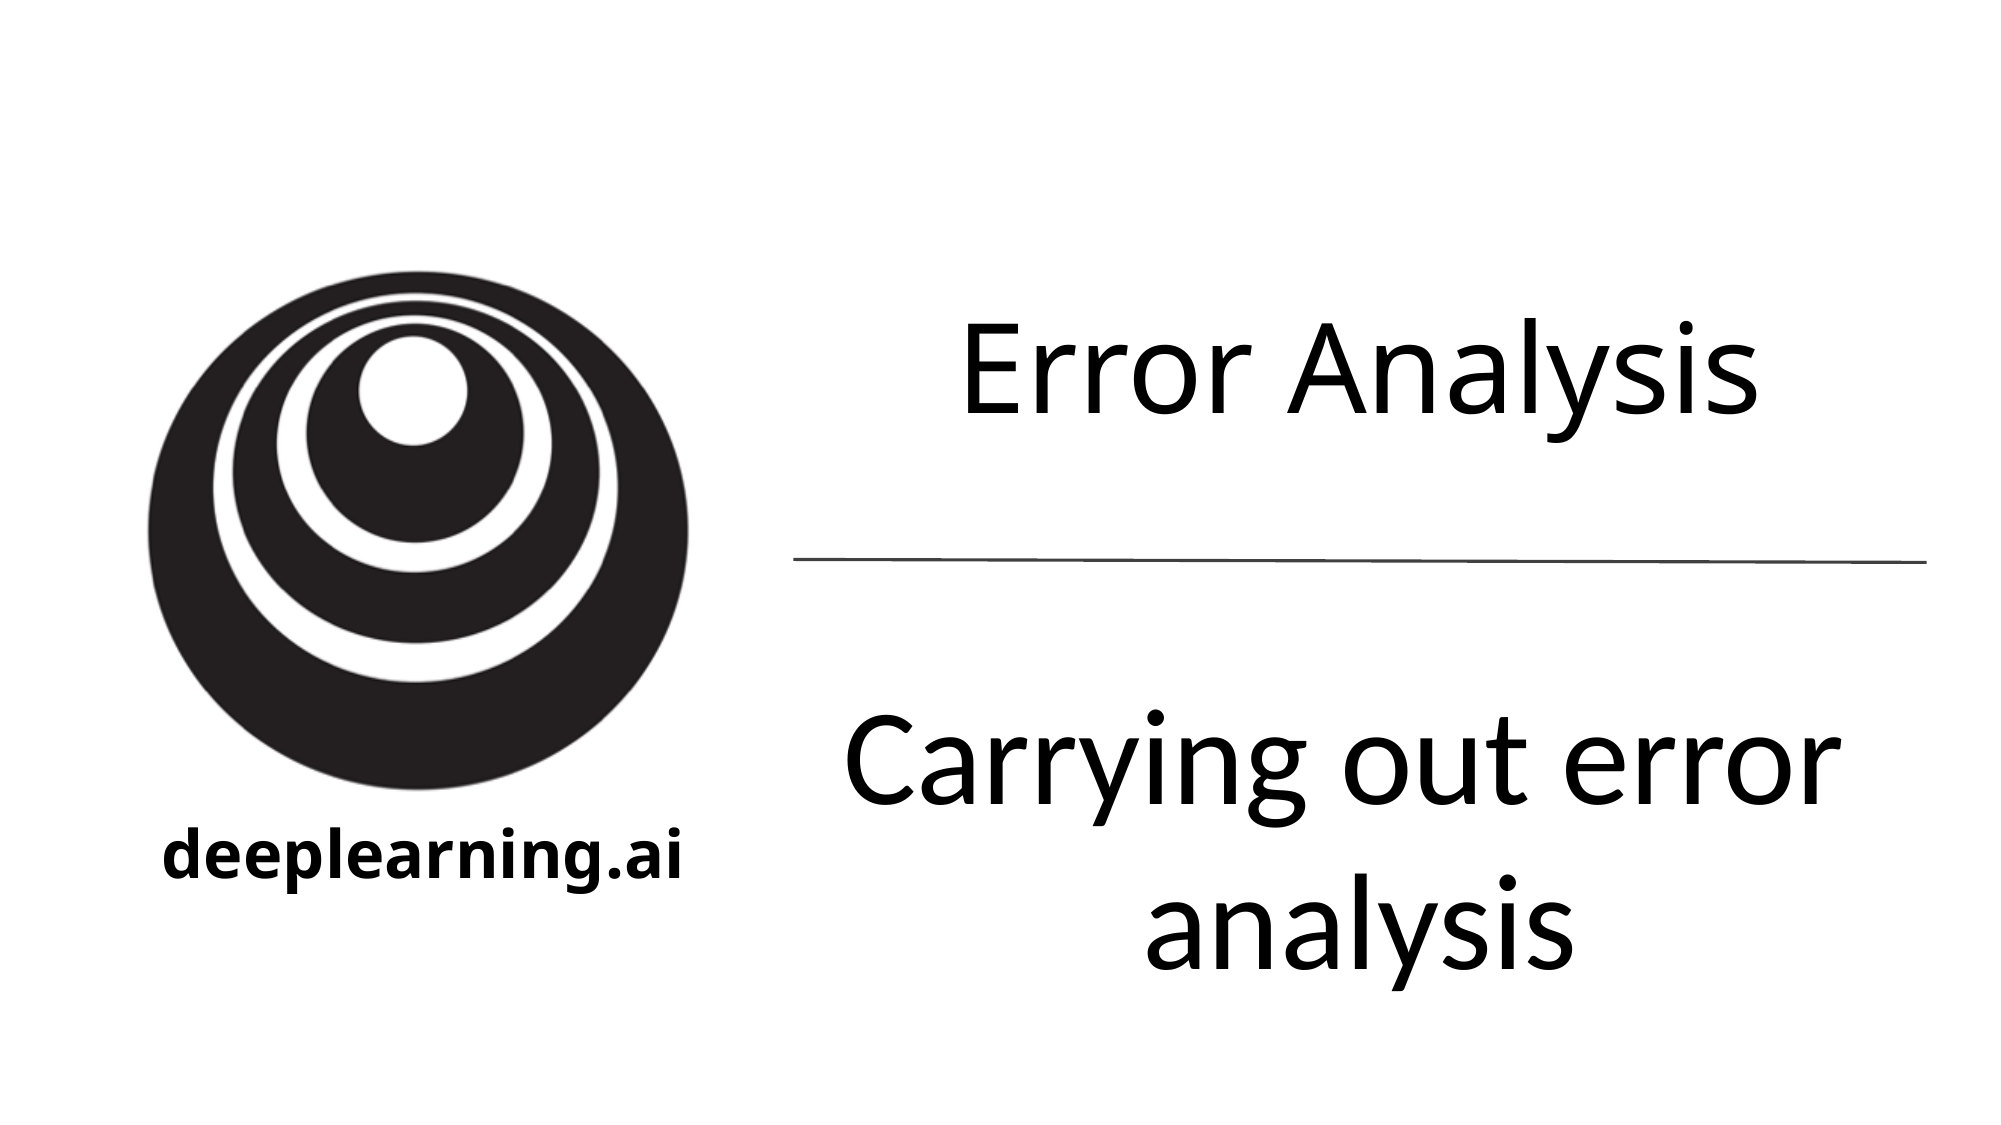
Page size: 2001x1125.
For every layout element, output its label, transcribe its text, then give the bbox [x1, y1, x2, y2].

title Error Analysis [848, 148, 1872, 448]
text_box [179, 194, 669, 702]
text_box deeplearning.ai [56, 768, 703, 901]
picture [108, 234, 739, 768]
text_box Carrying out error analysis [703, 660, 2000, 1009]
